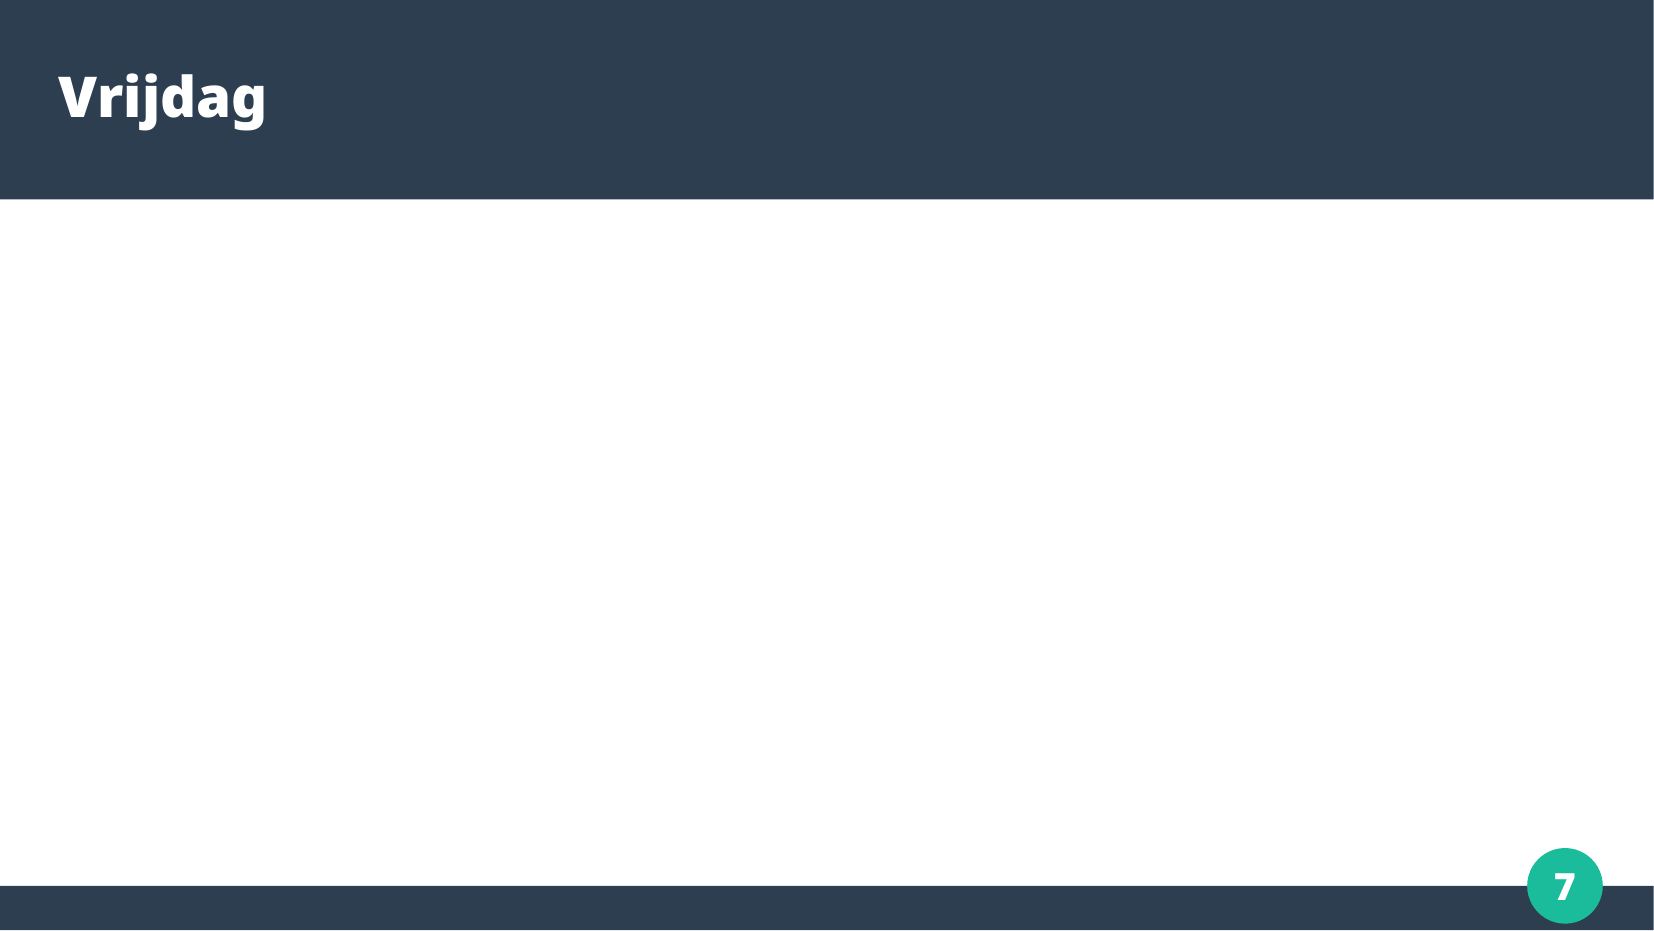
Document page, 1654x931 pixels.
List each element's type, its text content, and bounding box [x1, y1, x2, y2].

title Vrijdag [59, 37, 1595, 155]
